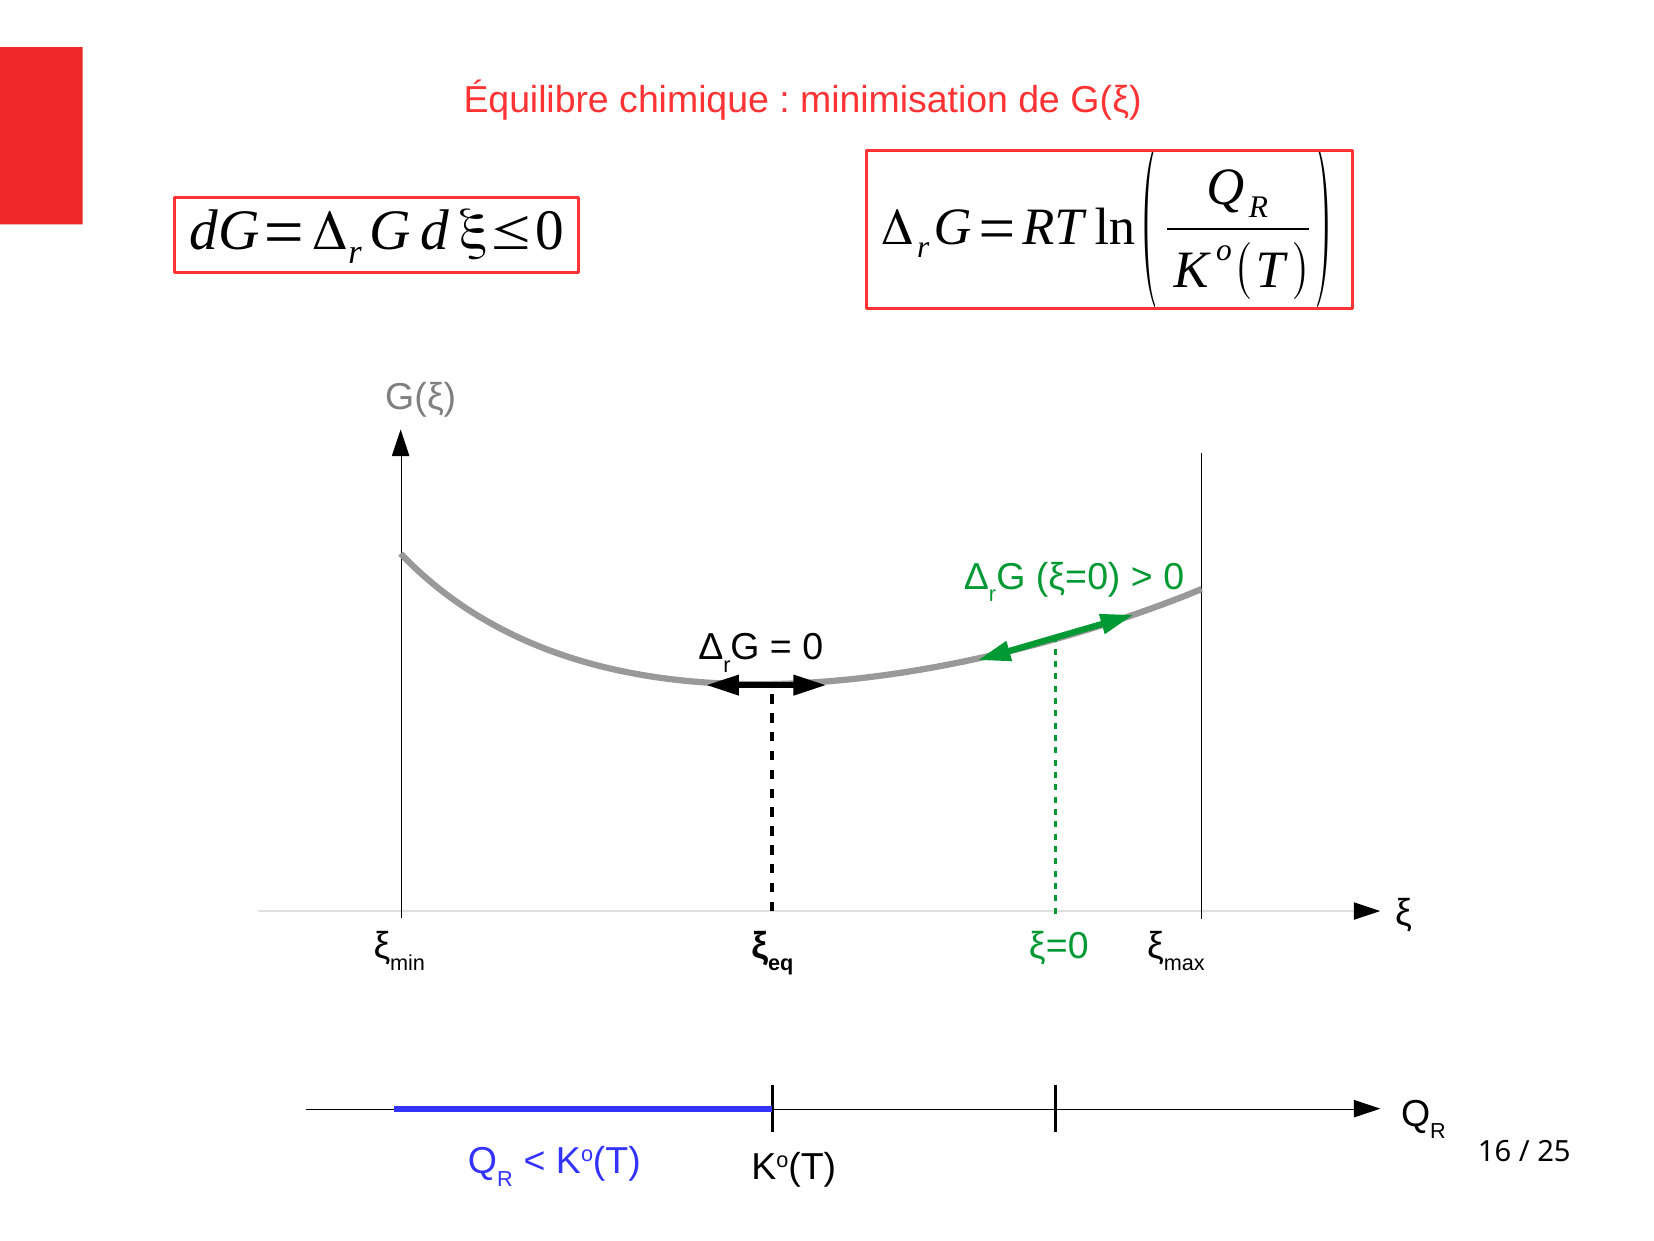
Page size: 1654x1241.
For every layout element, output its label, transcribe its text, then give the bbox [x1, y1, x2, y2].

text_box ξmin [358, 916, 454, 997]
text_box ξeq [736, 916, 814, 997]
text_box Ko(T) [736, 1138, 855, 1181]
text_box ξ=0 [1014, 916, 1109, 997]
text_box ΔrG = 0 [683, 618, 861, 681]
chart [175, 199, 578, 272]
text_box ΔrG (ξ=0) > 0 [949, 547, 1210, 614]
text_box Équilibre chimique : minimisation de G(ξ) [448, 70, 1170, 116]
text_box QR < Ko(T) [453, 1132, 672, 1199]
text_box G(ξ) [370, 368, 489, 426]
text_box QR [1386, 1085, 1528, 1151]
chart [867, 152, 1351, 307]
text_box ξ [1380, 884, 1440, 942]
text_box ξmax [1132, 916, 1267, 997]
